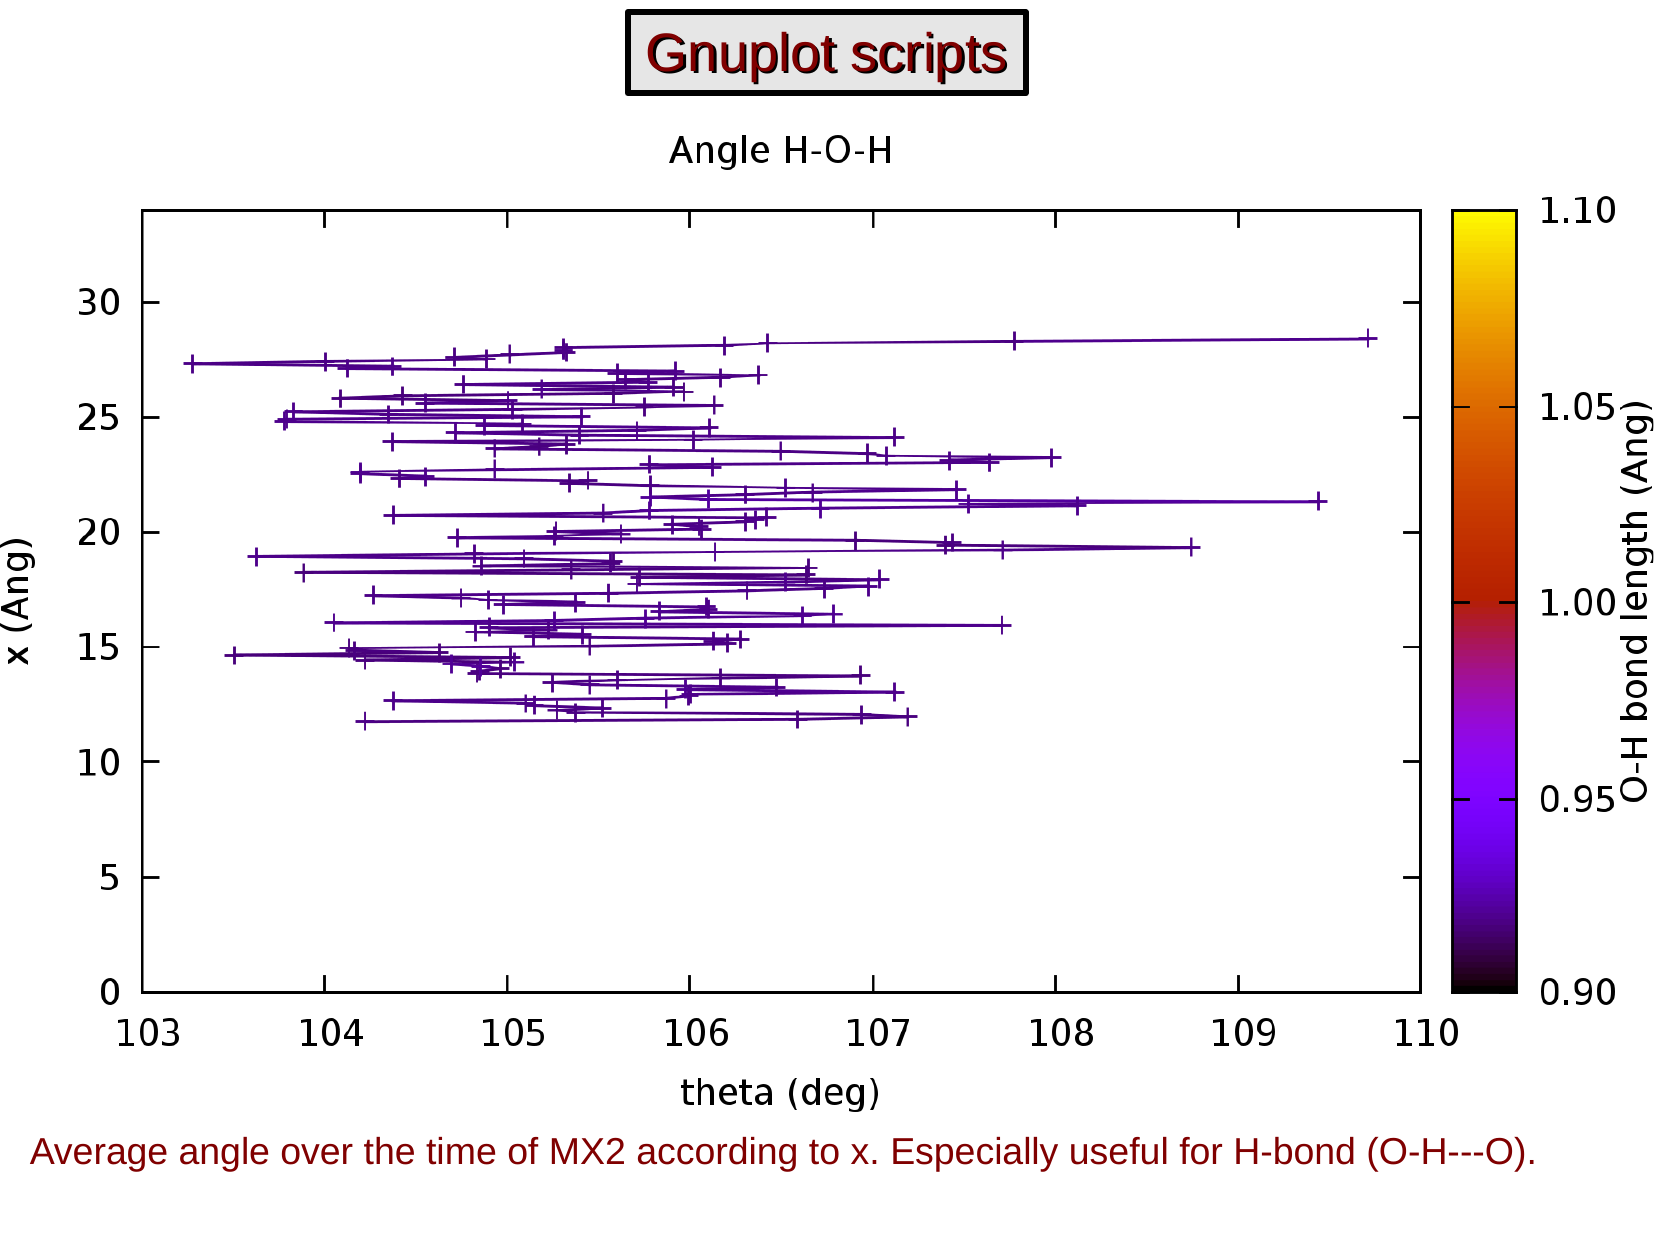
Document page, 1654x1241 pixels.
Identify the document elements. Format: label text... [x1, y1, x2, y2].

text_box Average angle over the time of MX2 according to x. Especially useful for H-bond (O-H---O). [15, 1123, 1654, 1229]
picture [0, 135, 1654, 1112]
text_box Gnuplot scripts [627, 11, 1026, 94]
